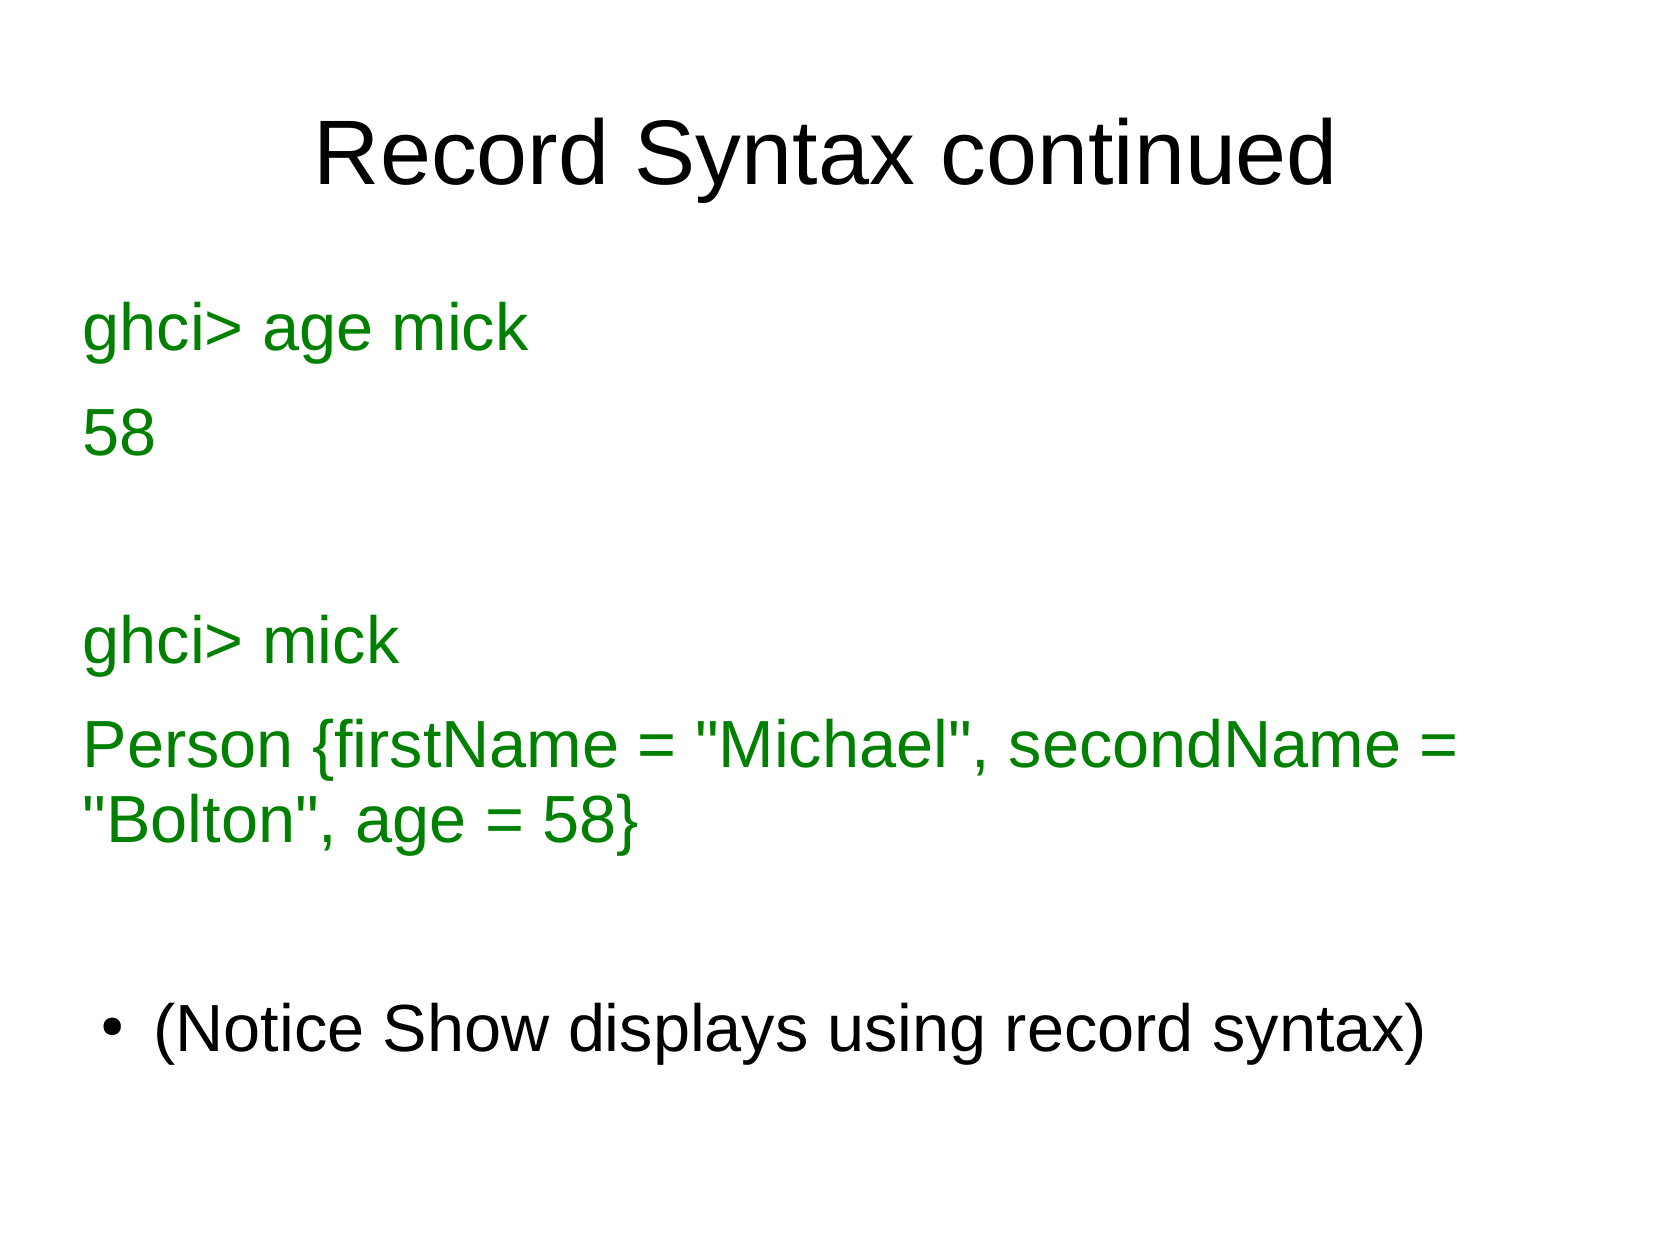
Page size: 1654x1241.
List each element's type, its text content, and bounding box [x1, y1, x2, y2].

list ghci> age mick 58 ghci> mick Person {firstName = "Michael", secondName = "Bolton", age = 58} (Notice Show displays using record syntax) [82, 290, 1571, 1094]
title Record Syntax continued [82, 56, 1571, 250]
